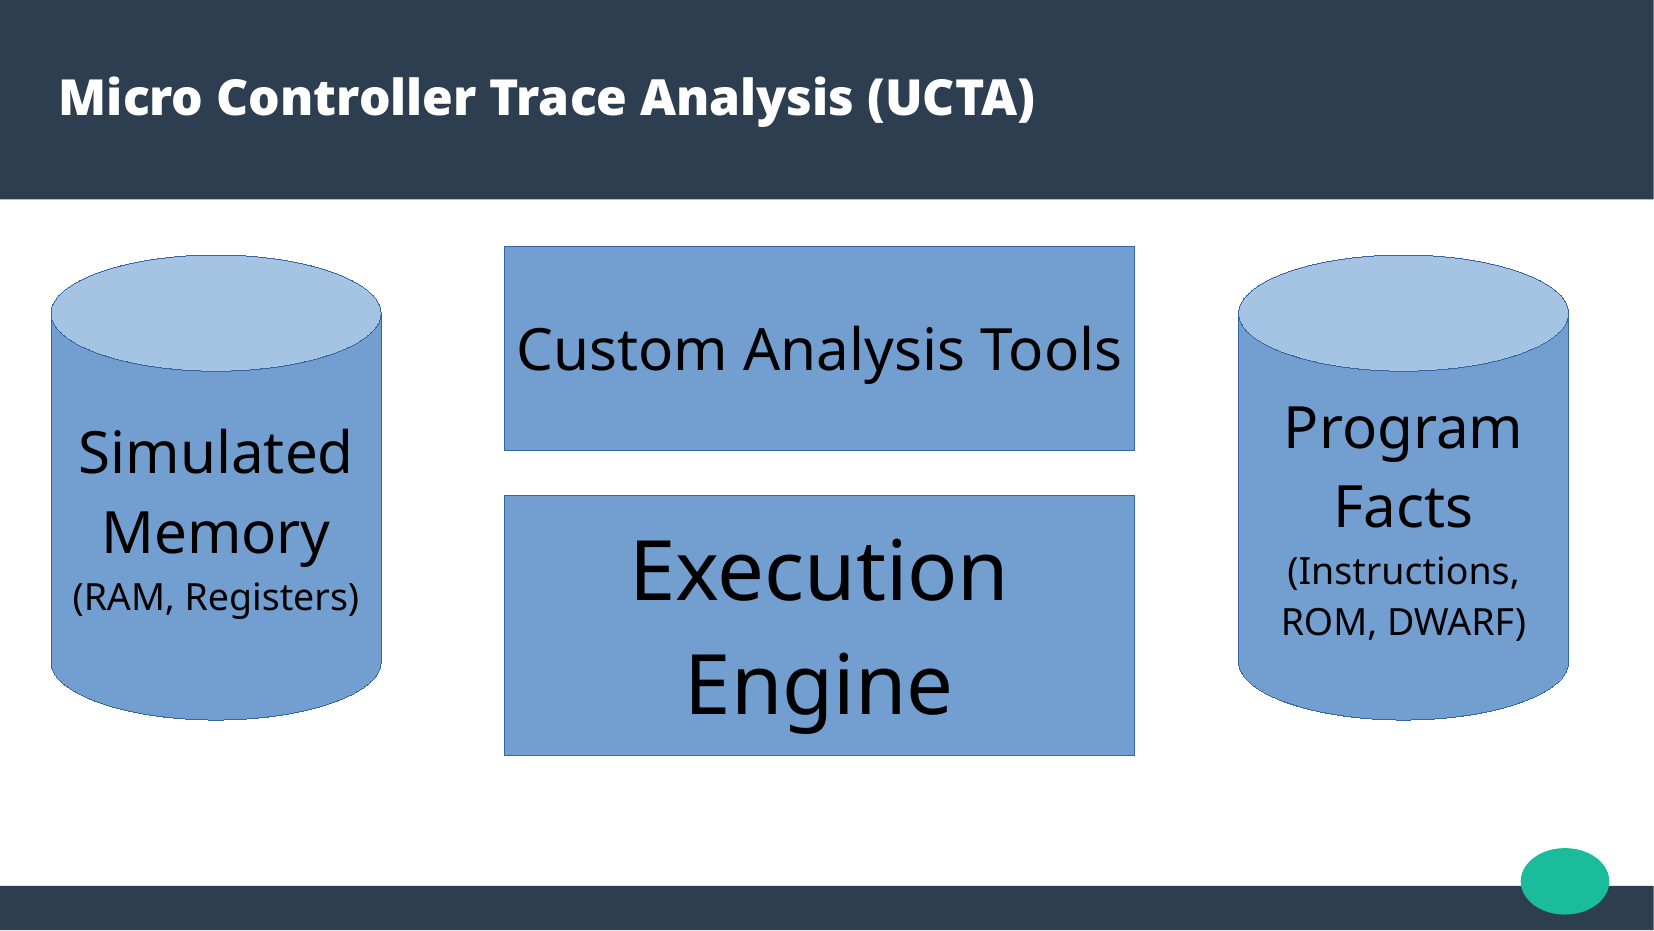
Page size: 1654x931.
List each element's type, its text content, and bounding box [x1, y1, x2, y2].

text_box Custom Analysis Tools [504, 246, 1135, 451]
title Micro Controller Trace Analysis (UCTA) [59, 37, 1595, 155]
text_box Program Facts (Instructions, ROM, DWARF) [1238, 317, 1569, 721]
text_box Execution Engine [504, 495, 1135, 756]
text_box Simulated Memory (RAM, Registers) [51, 315, 382, 721]
